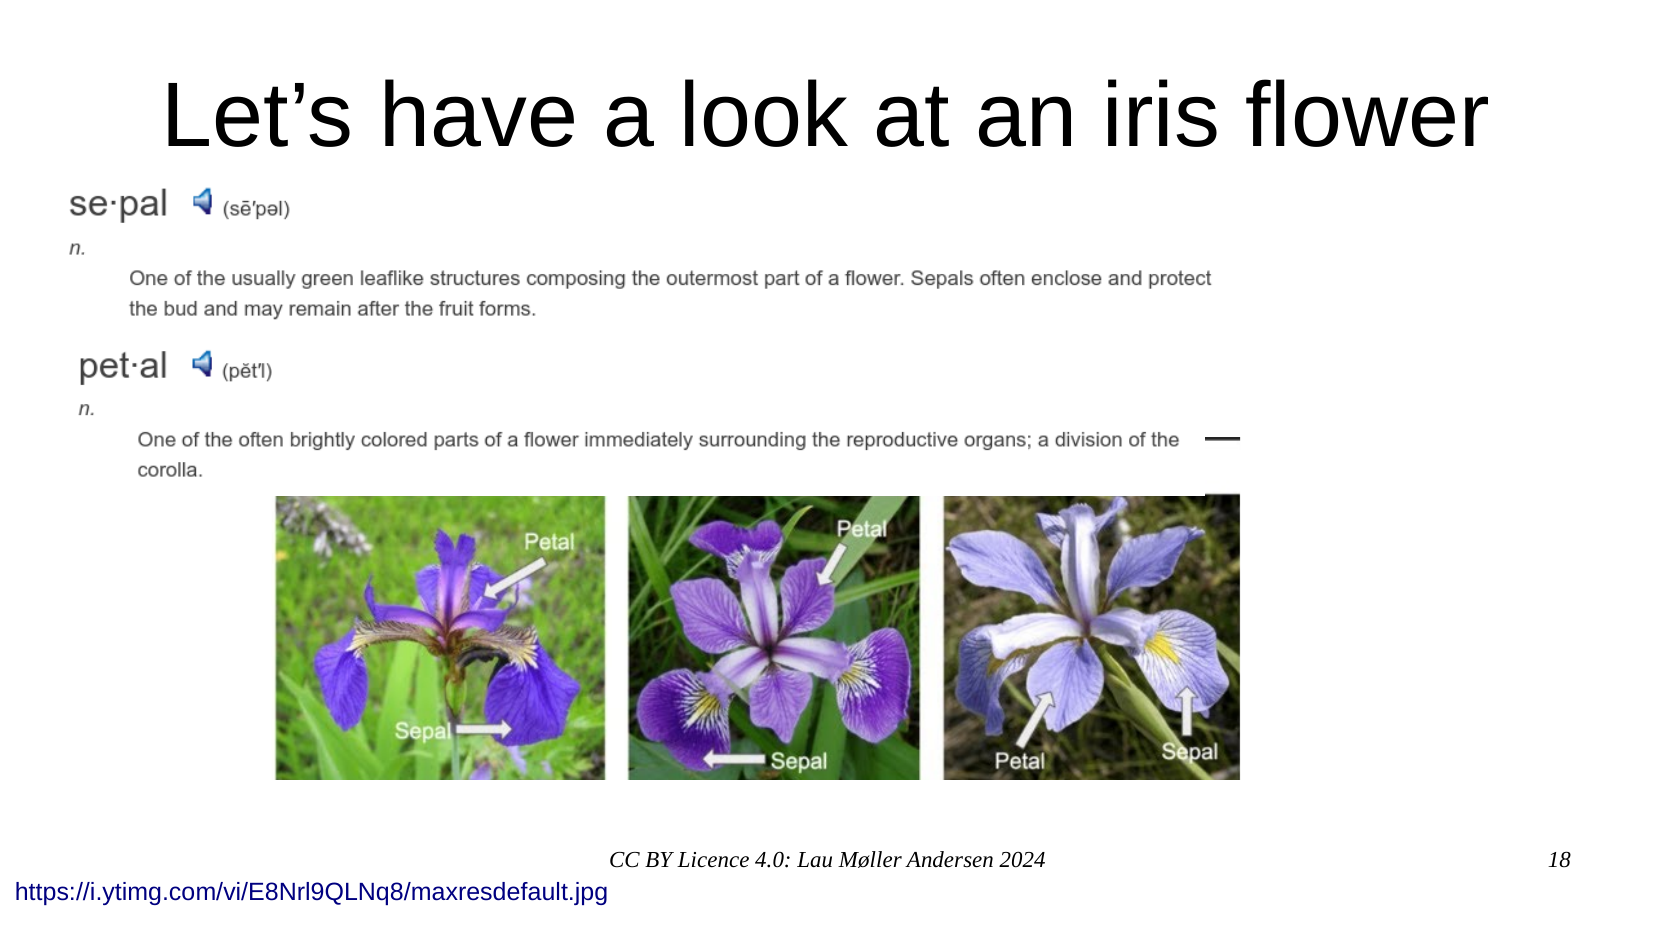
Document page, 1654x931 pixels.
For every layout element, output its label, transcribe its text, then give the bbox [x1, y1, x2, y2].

title Let’s have a look at an iris flower [82, 37, 1571, 193]
text_box https://i.ytimg.com/vi/E8Nrl9QLNq8/maxresdefault.jpg [0, 870, 919, 928]
picture [70, 338, 1241, 780]
picture [56, 179, 1217, 334]
